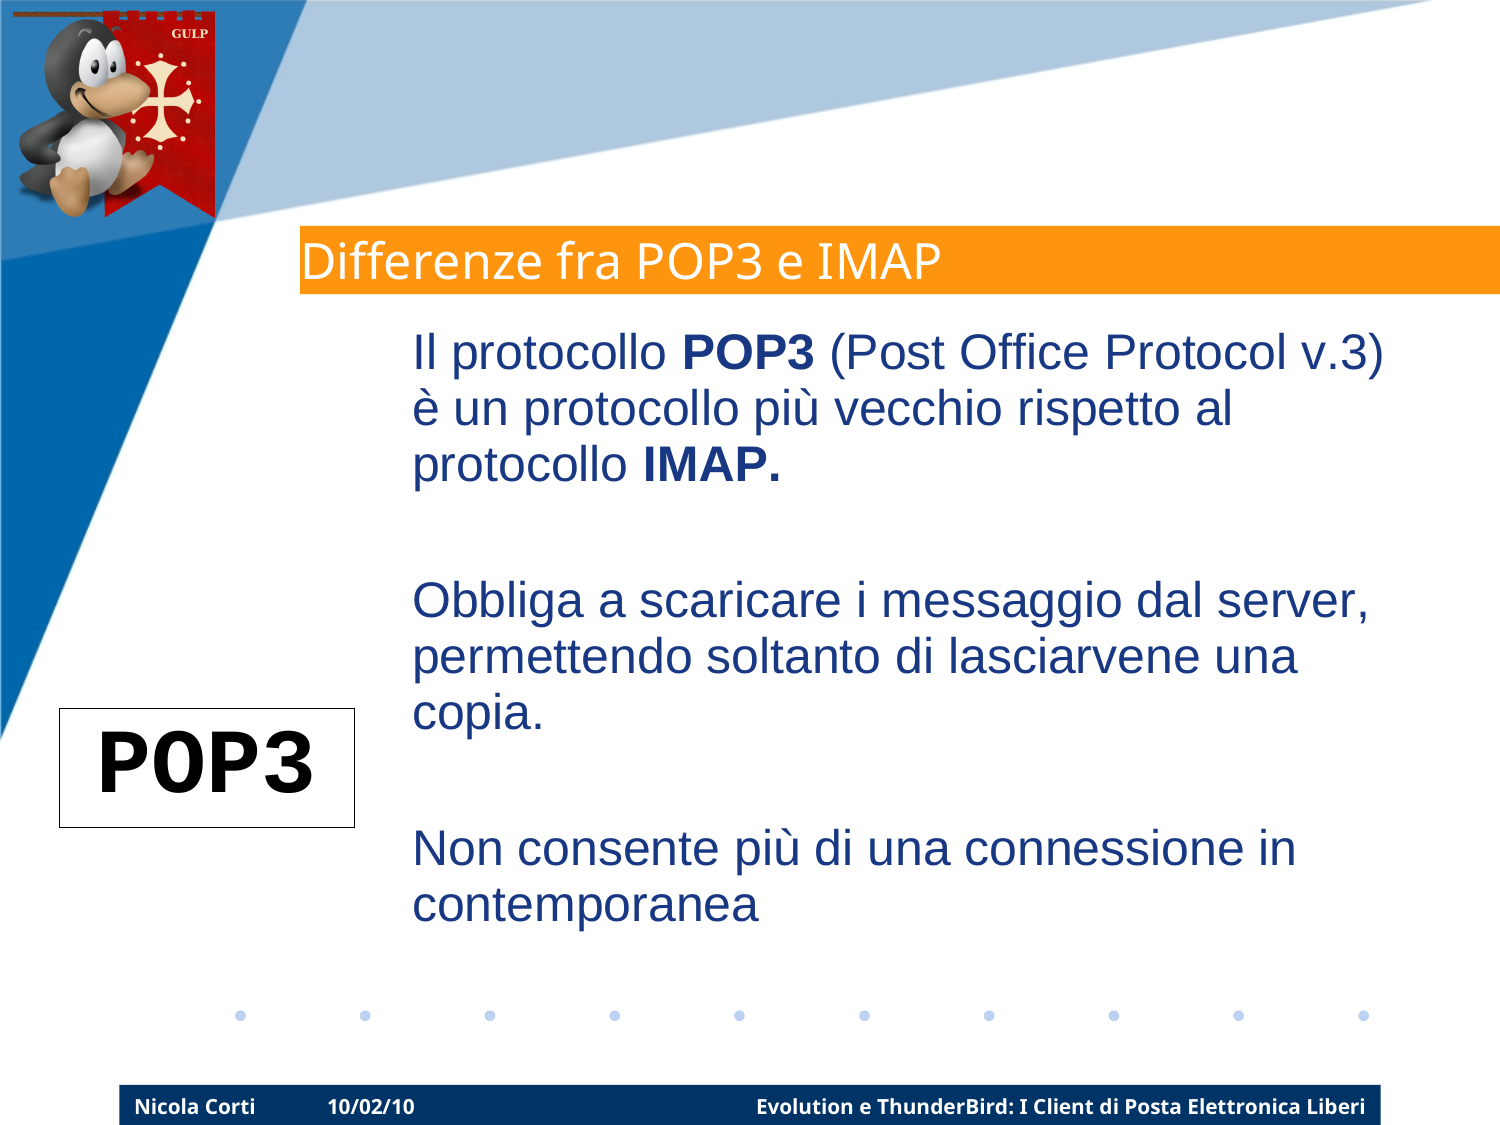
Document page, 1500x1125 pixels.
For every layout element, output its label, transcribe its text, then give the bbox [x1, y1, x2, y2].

list Il protocollo POP3 (Post Office Protocol v.3) è un protocollo più vecchio rispetto al protocollo IMAP. Obbliga a scaricare i messaggio dal server, permettendo soltanto di lasciarvene una copia. Non consente più di una connessione in contemporanea [299, 324, 1418, 1068]
text_box POP3 [59, 708, 355, 828]
title Differenze fra POP3 e IMAP [300, 229, 1500, 291]
picture [0, 0, 1500, 842]
